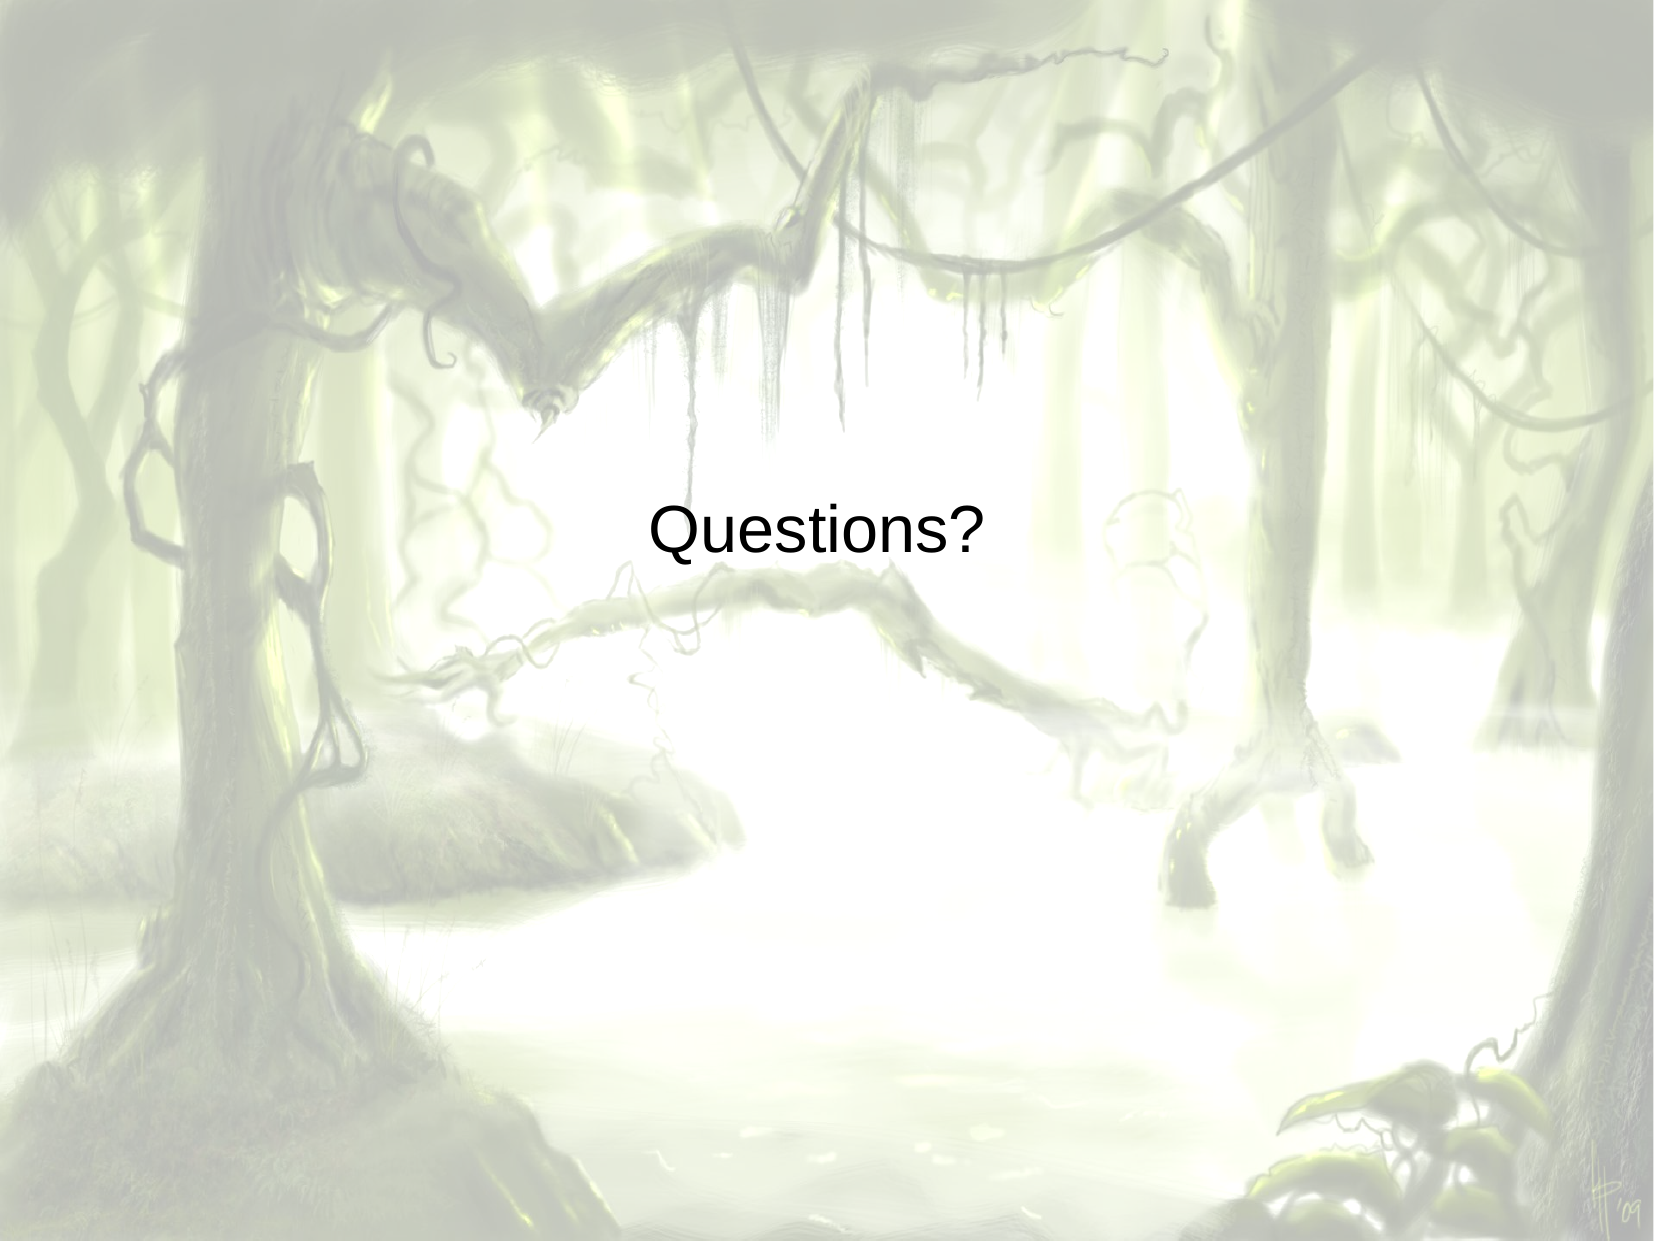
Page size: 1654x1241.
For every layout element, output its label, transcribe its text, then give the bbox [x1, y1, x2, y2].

subtitle Questions? [82, 49, 1571, 1010]
